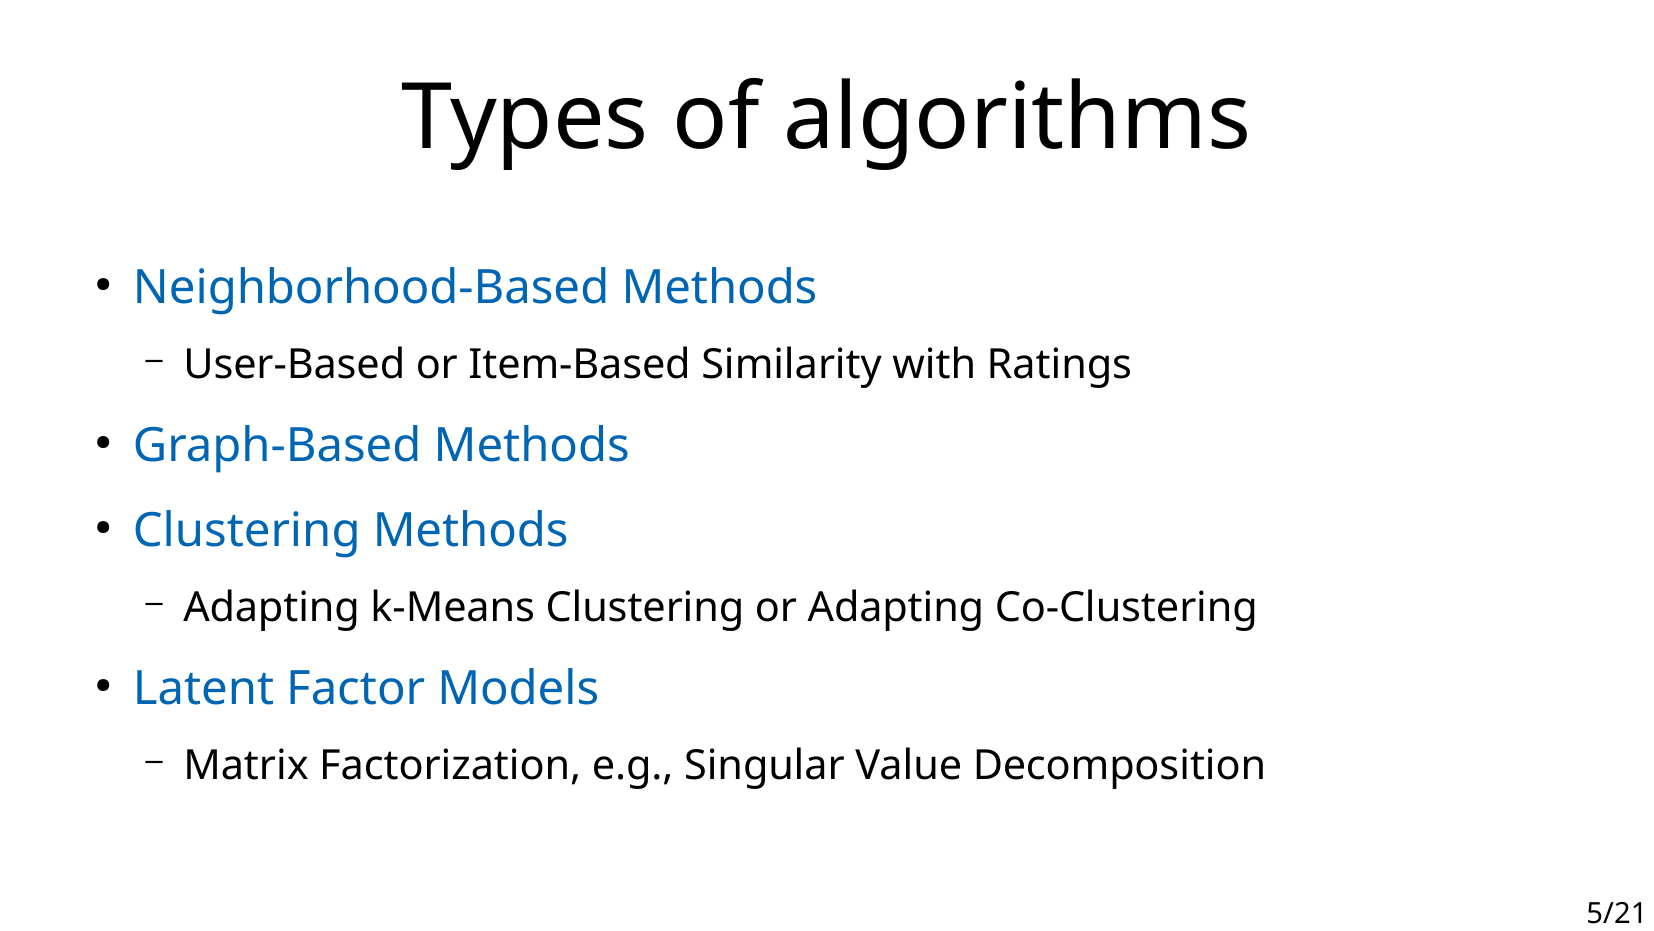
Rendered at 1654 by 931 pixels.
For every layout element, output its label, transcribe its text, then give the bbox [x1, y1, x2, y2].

list Neighborhood-Based Methods User-Based or Item-Based Similarity with Ratings Graph-Based Methods Clustering Methods Adapting k-Means Clustering or Adapting Co-Clustering Latent Factor Models Matrix Factorization, e.g., Singular Value Decomposition [82, 253, 1571, 793]
title Types of algorithms [82, 1, 1571, 226]
